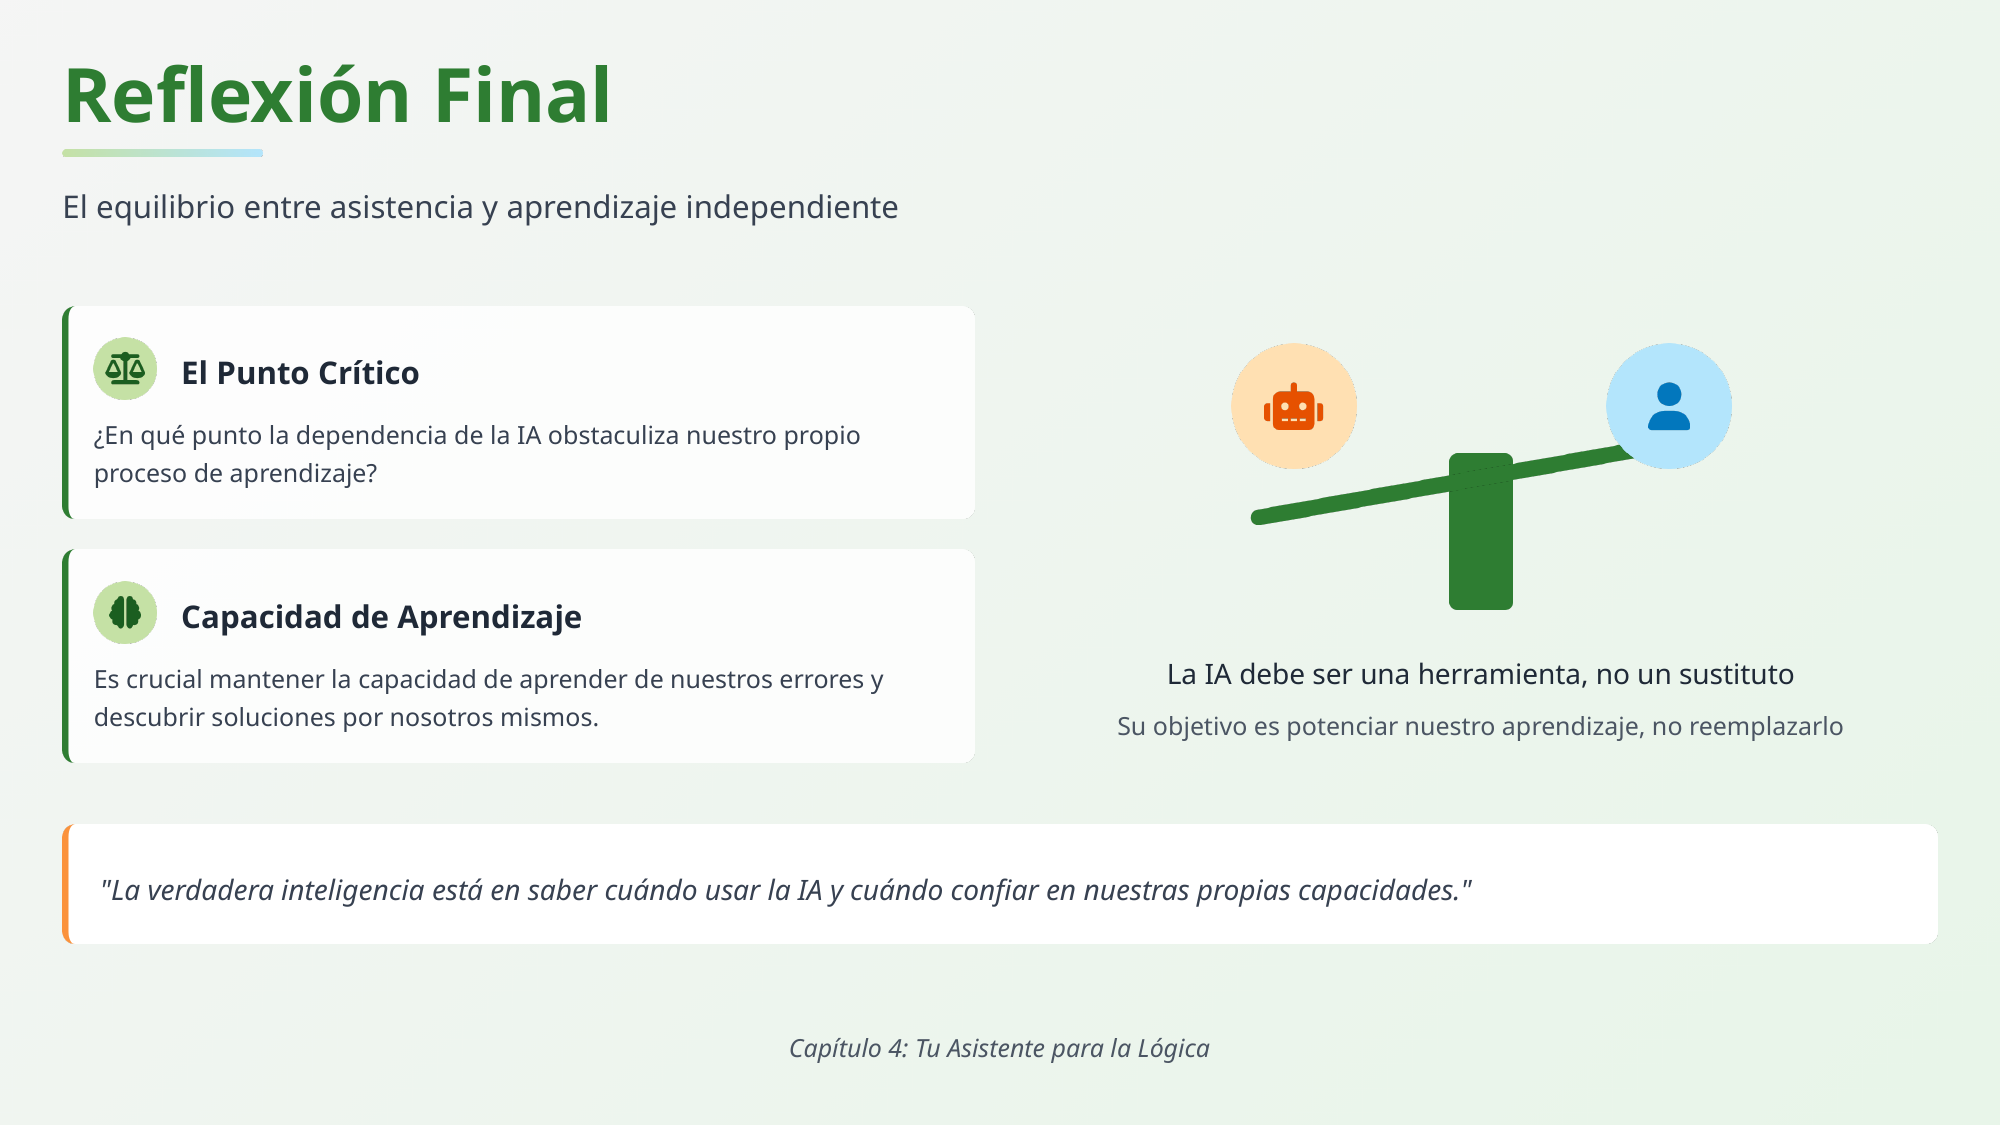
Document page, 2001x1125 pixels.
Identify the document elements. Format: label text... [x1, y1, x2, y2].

text_box ¿En qué punto la dependencia de la IA obstaculiza nuestro propio proceso de aprendizaje? [93, 412, 944, 488]
text_box La IA debe ser una herramienta, no un sustituto [1014, 646, 1949, 691]
text_box Capacidad de Aprendizaje [181, 590, 731, 635]
text_box El equilibrio entre asistencia y aprendizaje independiente [62, 181, 2000, 225]
text_box "La verdadera inteligencia está en saber cuándo usar la IA y cuándo confiar en nuestras propias capacidades." [99, 862, 2000, 907]
text_box Es crucial mantener la capacidad de aprender de nuestros errores y descubrir soluciones por nosotros mismos. [93, 656, 944, 732]
text_box El Punto Crítico [181, 346, 508, 391]
picture [0, 0, 2000, 1125]
text_box Reflexión Final [62, 62, 1938, 138]
text_box Capítulo 4: Tu Asistente para la Lógica [62, 1025, 1938, 1063]
text_box Su objetivo es potenciar nuestro aprendizaje, no reemplazarlo [1014, 703, 1949, 741]
